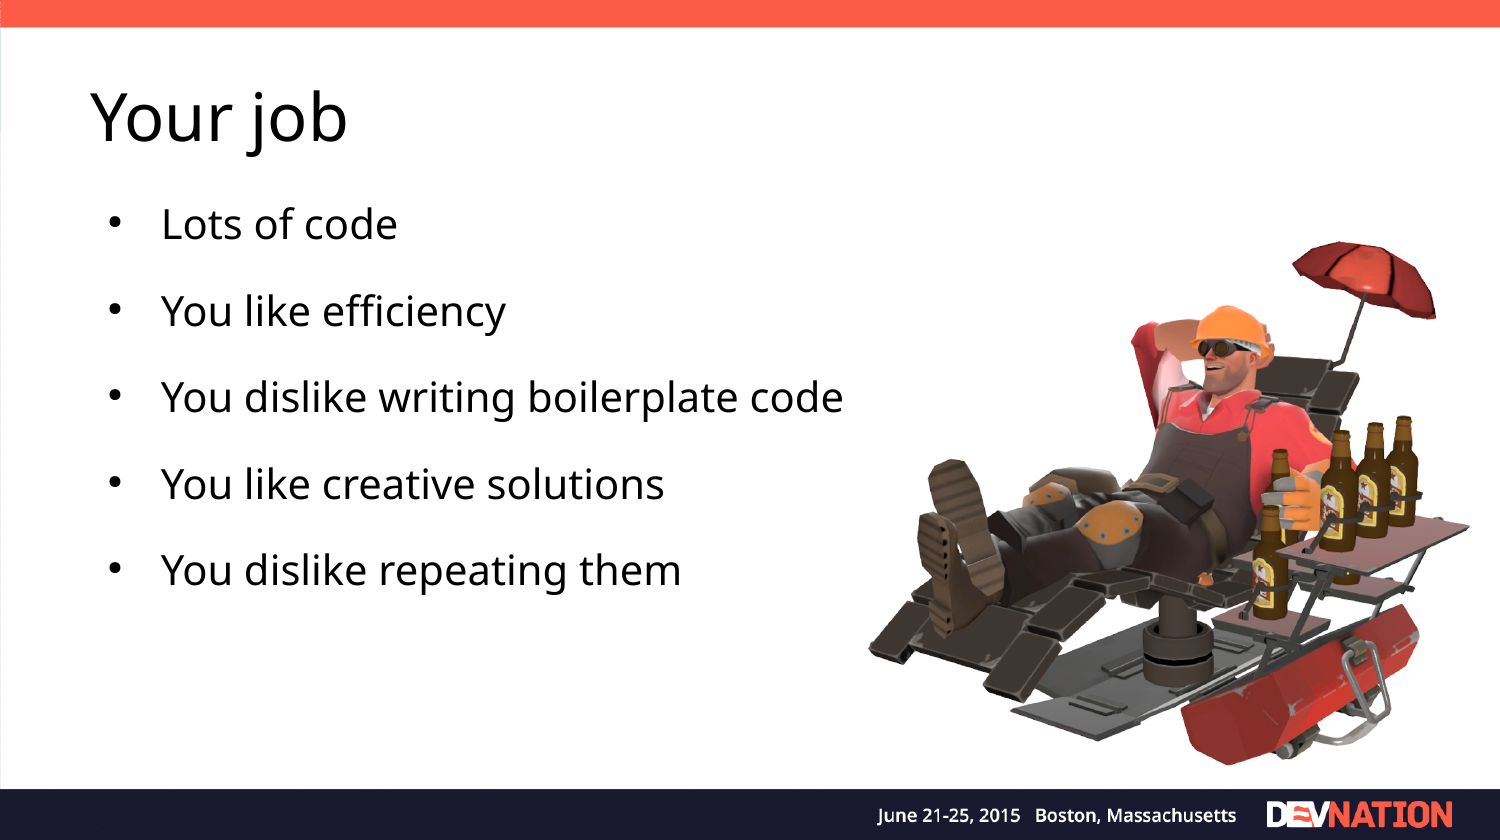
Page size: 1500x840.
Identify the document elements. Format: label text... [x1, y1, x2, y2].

list Lots of code You like efficiency You dislike writing boilerplate code You like creative solutions You dislike repeating them [90, 194, 1441, 683]
picture [0, 0, 1500, 840]
title Your job [90, 44, 1440, 186]
